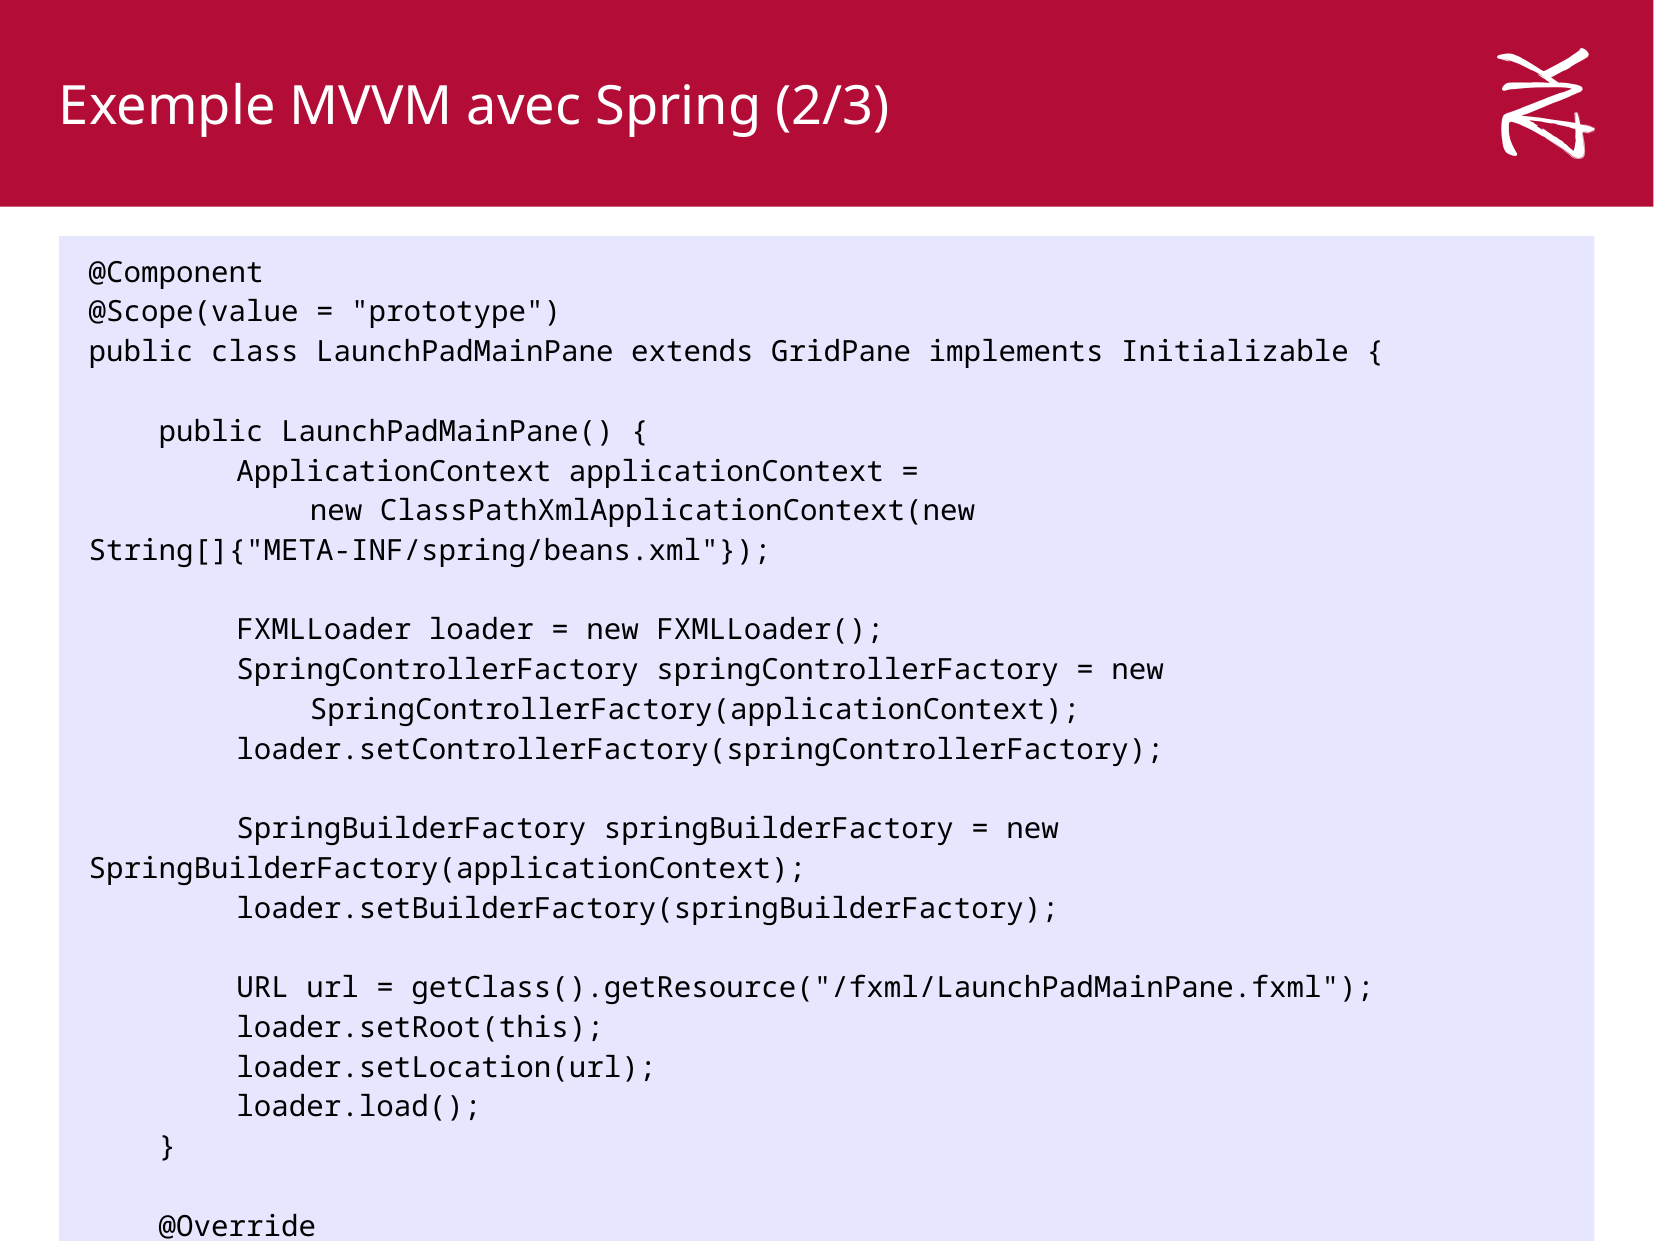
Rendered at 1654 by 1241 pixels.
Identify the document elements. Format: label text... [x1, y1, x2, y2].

text_box @Component @Scope(value = "prototype") public class LaunchPadMainPane extends GridPane implements Initializable { public LaunchPadMainPane() { ApplicationContext applicationContext = new ClassPathXmlApplicationContext(new String[]{"META-INF/spring/beans.xml"}); FXMLLoader loader = new FXMLLoader(); SpringControllerFactory springControllerFactory = new SpringControllerFactory(applicationContext); loader.setControllerFactory(springControllerFactory); SpringBuilderFactory springBuilderFactory = new SpringBuilderFactory(applicationContext); loader.setBuilderFactory(springBuilderFactory); URL url = getClass().getResource("/fxml/LaunchPadMainPane.fxml"); loader.setRoot(this); loader.setLocation(url); loader.load(); } @Override public void initialize(final URL url, final ResourceBundle resourceBundle) { } @PostConstruct public void afterPropertiesSet() { } } [59, 236, 1595, 1182]
title Exemple MVVM avec Spring (2/3) [59, 29, 1595, 178]
